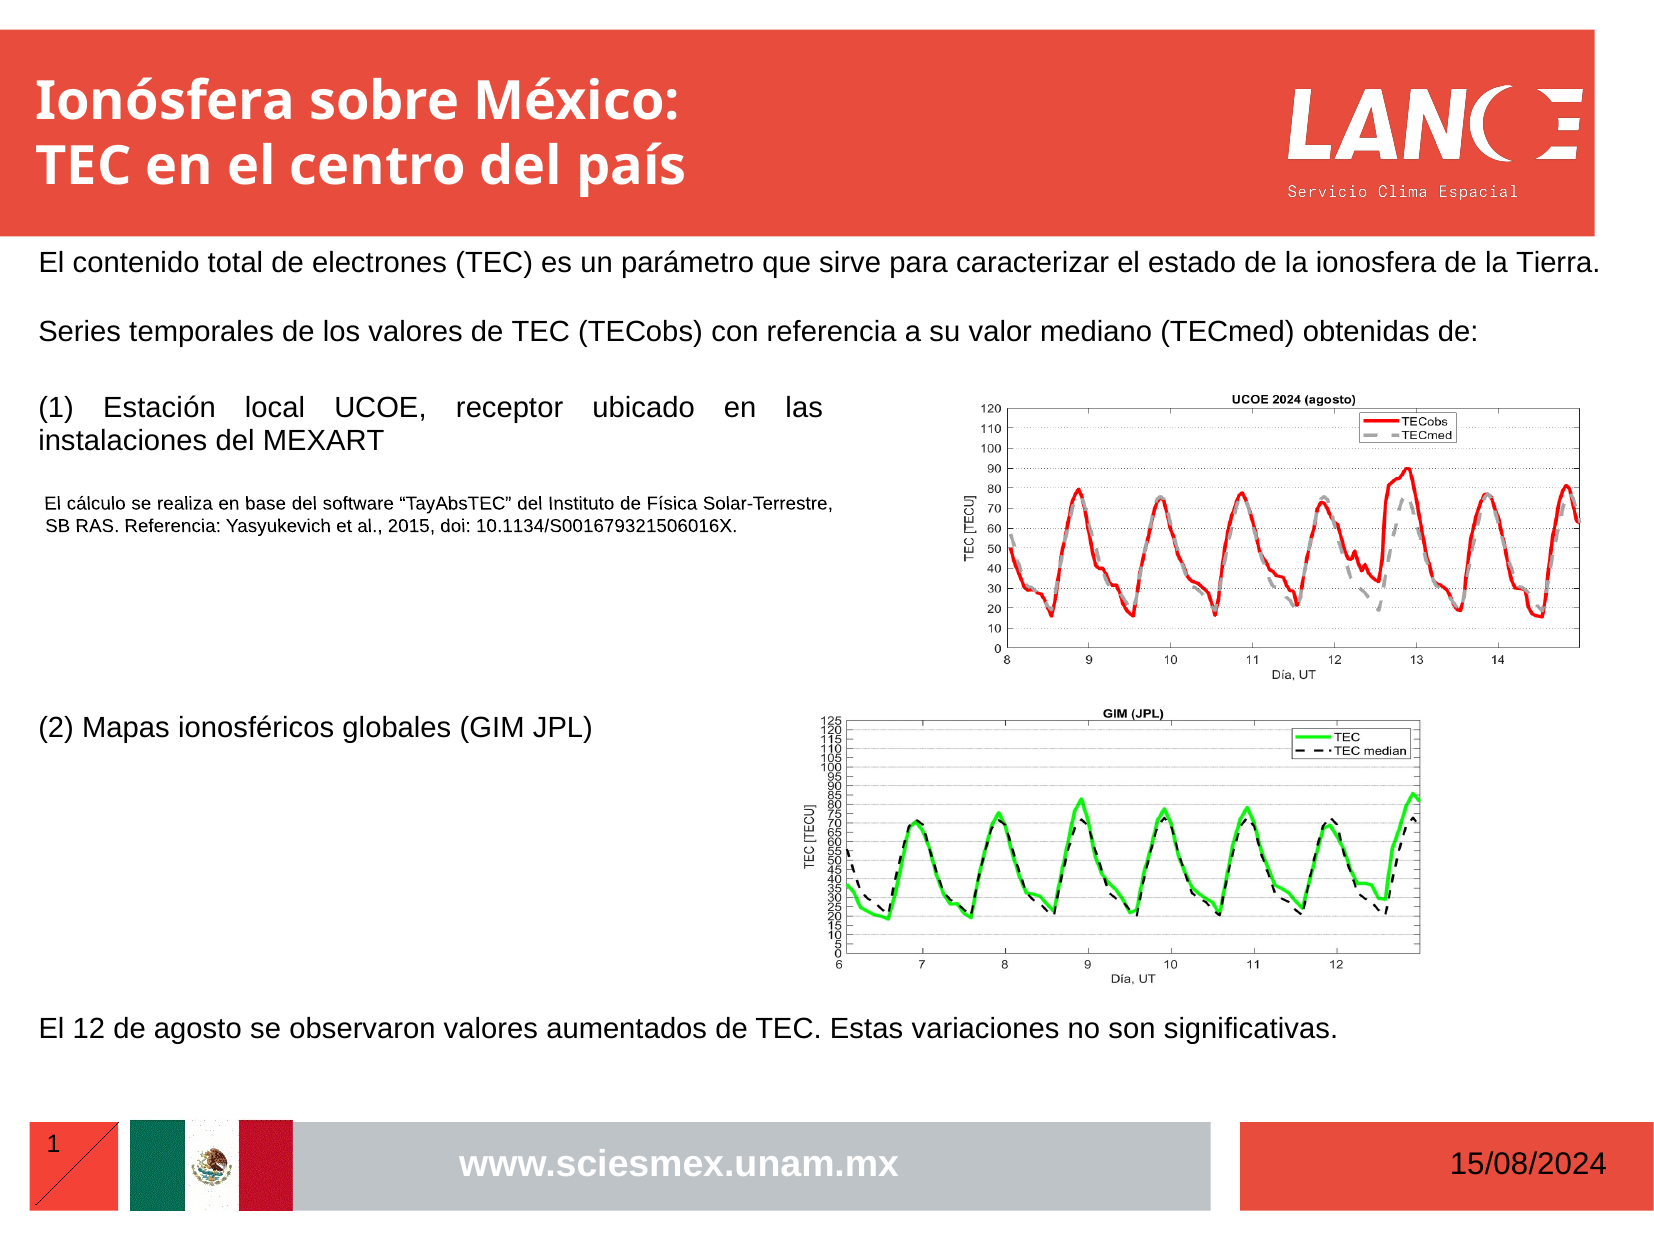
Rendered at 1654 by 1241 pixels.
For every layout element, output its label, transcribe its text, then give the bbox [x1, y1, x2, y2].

text_box El contenido total de electrones (TEC) es un parámetro que sirve para caracterizar el estado de la ionosfera de la Tierra. [24, 236, 1618, 321]
text_box <número> [31, 1122, 130, 1170]
text_box El 12 de agosto se observaron valores aumentados de TEC. Estas variaciones no son significativas. [24, 1002, 1618, 1052]
text_box El cálculo se realiza en base del software “TayAbsTEC” del Instituto de Física Solar-Terrestre, SB RAS. Referencia: Yasyukevich et al., 2015, doi: 10.1134/S001679321506016X. [28, 483, 851, 544]
picture [944, 377, 1613, 686]
text_box (1) Estación local UCOE, receptor ubicado en las instalaciones del MEXART [23, 383, 839, 497]
picture [130, 1118, 293, 1211]
text_box (2) Mapas ionosféricos globales (GIM JPL) [23, 703, 638, 752]
picture [1287, 85, 1583, 200]
text_box [35, 1137, 125, 1209]
text_box www.sciesmex.unam.mx [293, 1122, 1205, 1205]
picture [779, 690, 1453, 989]
text_box 15/08/2024 [1403, 1137, 1654, 1190]
text_box Series temporales de los valores de TEC (TECobs) con referencia a su valor mediano (TECmed) obtenidas de: [23, 307, 1616, 388]
title Ionósfera sobre México: TEC en el centro del país [35, 47, 1312, 195]
